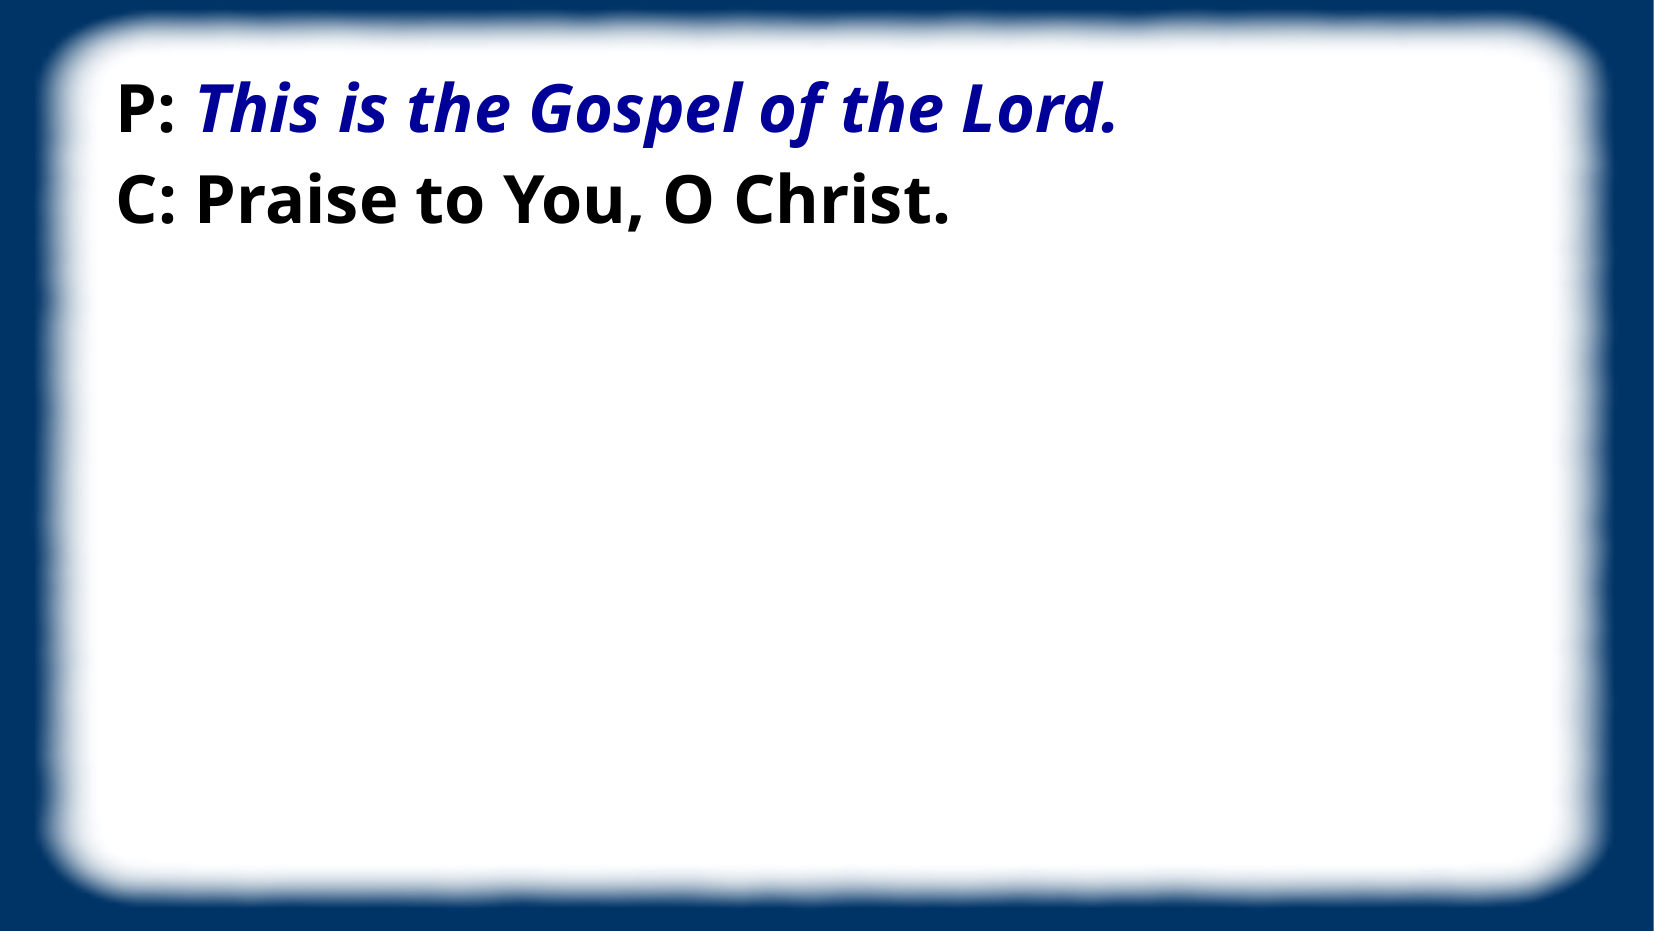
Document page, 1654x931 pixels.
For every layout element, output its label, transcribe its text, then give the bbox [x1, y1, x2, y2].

picture [0, 0, 1654, 931]
text_box P: This is the Gospel of the Lord. C: Praise to You, O Christ. [101, 53, 1548, 252]
